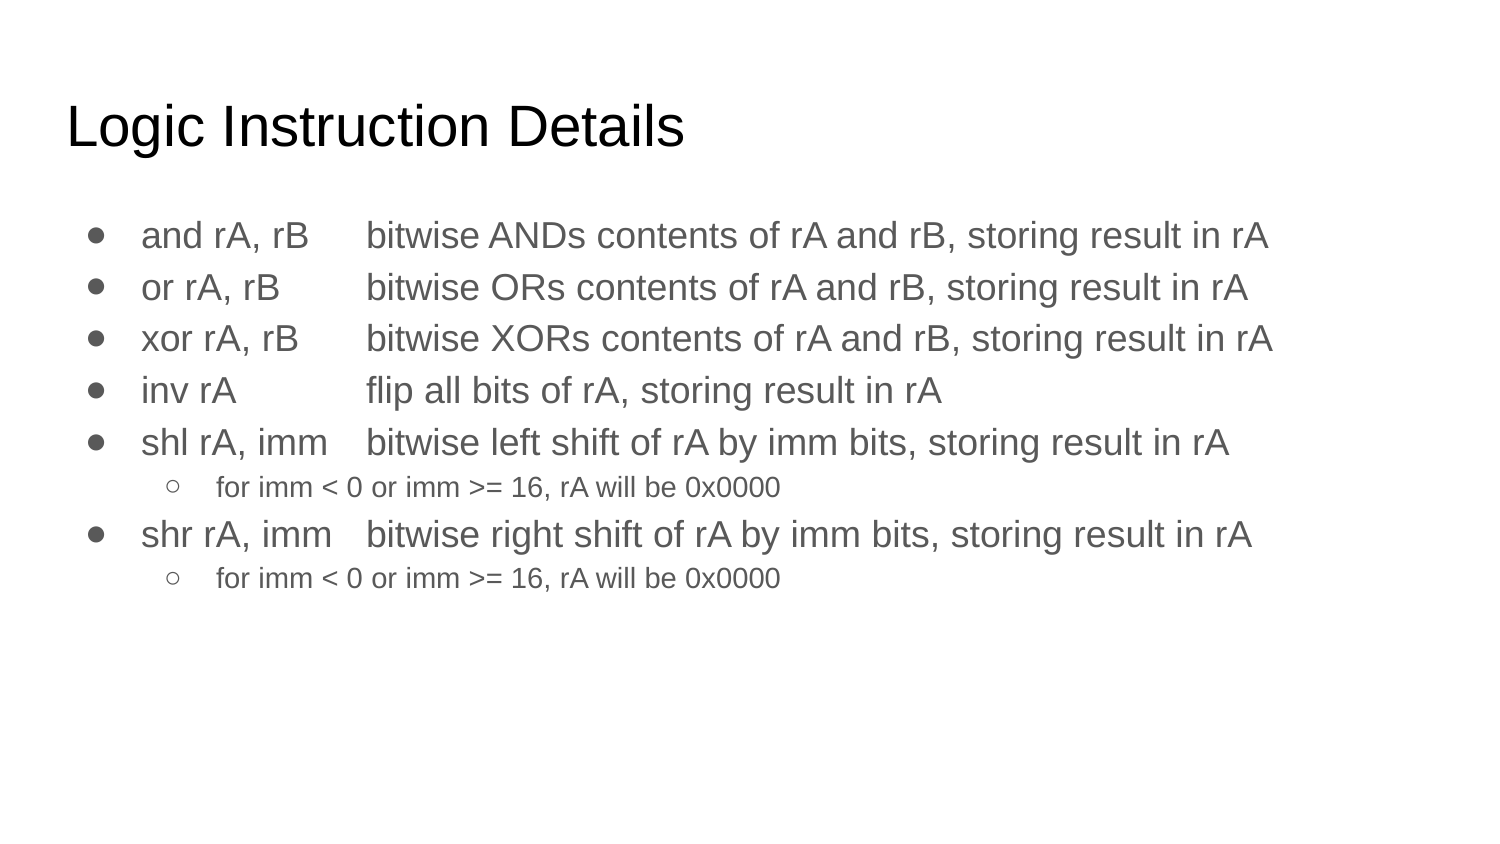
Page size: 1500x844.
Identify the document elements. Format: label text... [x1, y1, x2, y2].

title Logic Instruction Details [51, 72, 1449, 167]
list and rA, rB bitwise ANDs contents of rA and rB, storing result in rA or rA, rB bitwise ORs contents of rA and rB, storing result in rA xor rA, rB bitwise XORs contents of rA and rB, storing result in rA inv rA flip all bits of rA, storing result in rA shl rA, imm bitwise left shift of rA by imm bits, storing result in rA for imm < 0 or imm >= 16, rA will be 0x0000 shr rA, imm bitwise right shift of rA by imm bits, storing result in rA for imm < 0 or imm >= 16, rA will be 0x0000 [51, 189, 1449, 750]
